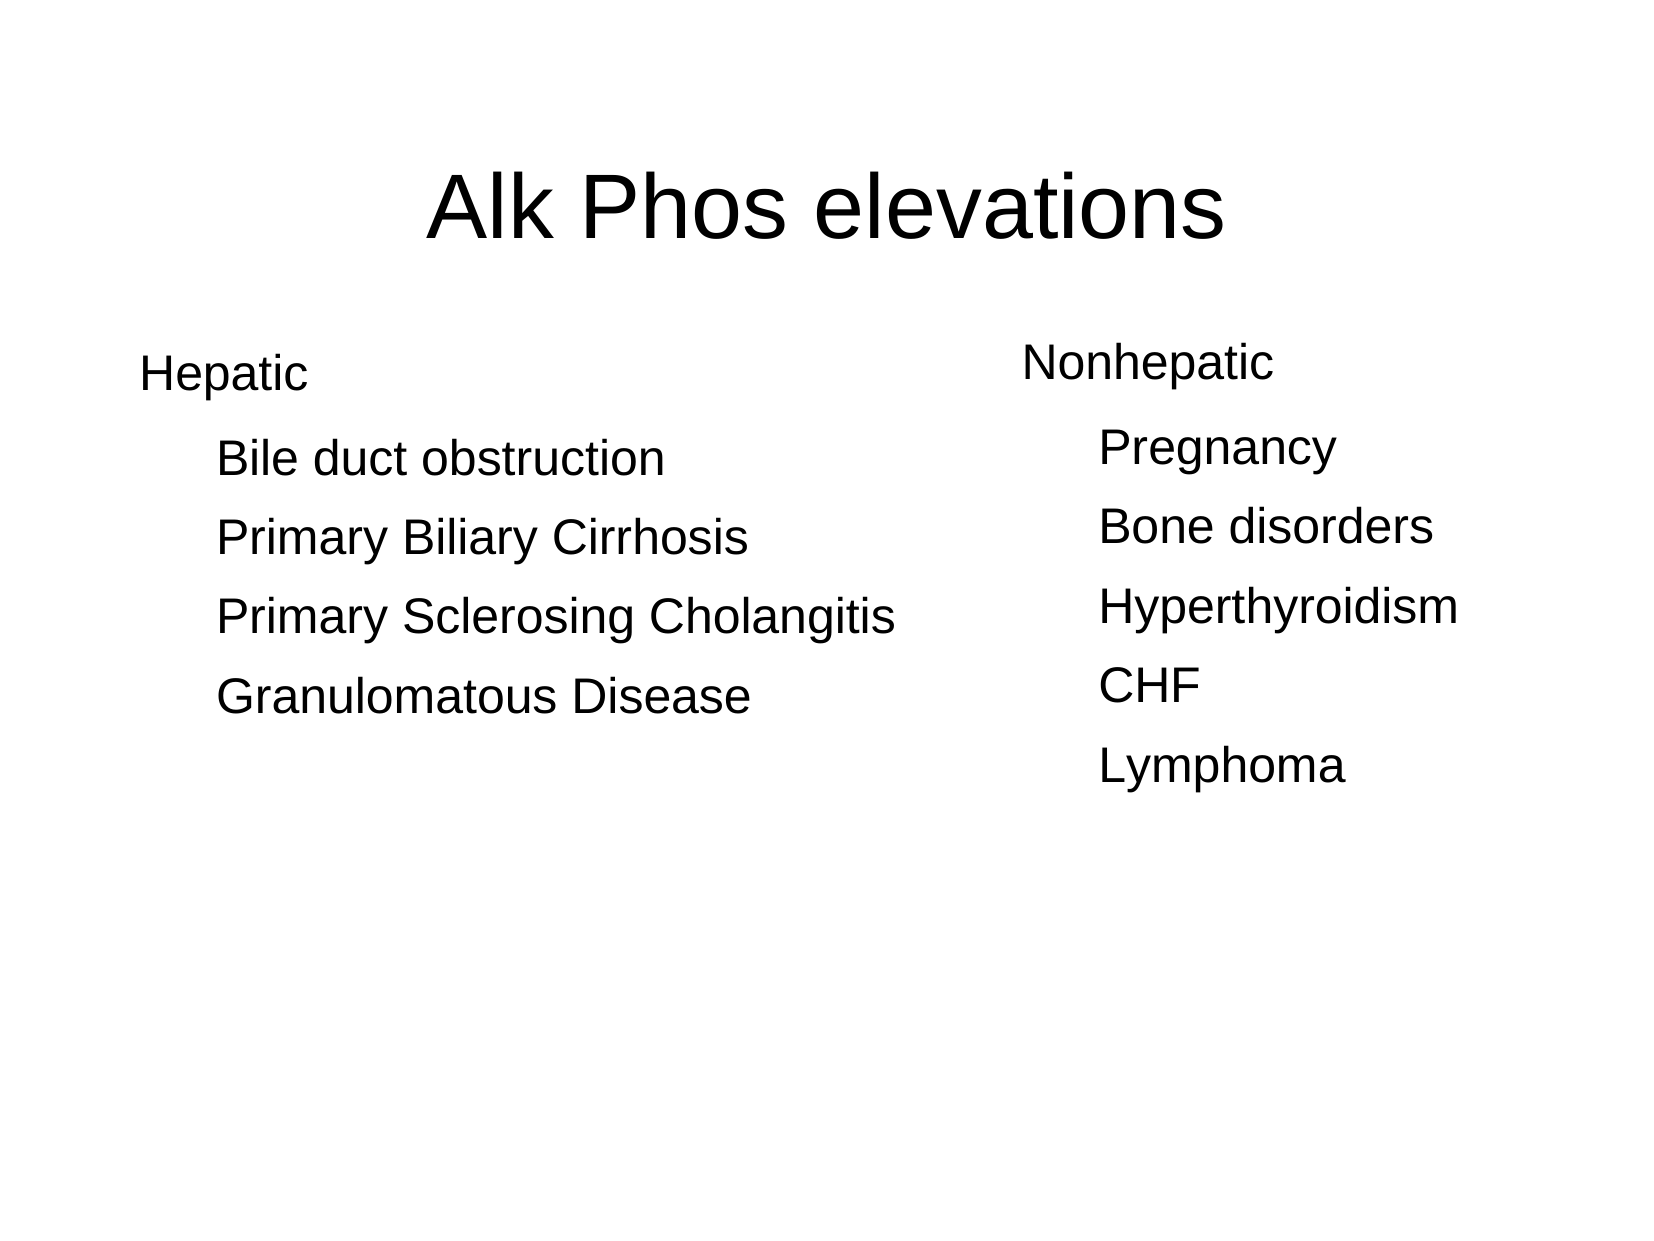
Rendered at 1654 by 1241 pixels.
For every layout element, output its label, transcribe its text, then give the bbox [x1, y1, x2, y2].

list Hepatic Bile duct obstruction Primary Biliary Cirrhosis Primary Sclerosing Cholangitis Granulomatous Disease [121, 344, 1011, 1127]
title Alk Phos elevations [121, 102, 1534, 311]
list Nonhepatic Pregnancy Bone disorders Hyperthyroidism CHF Lymphoma [1003, 334, 1610, 1116]
